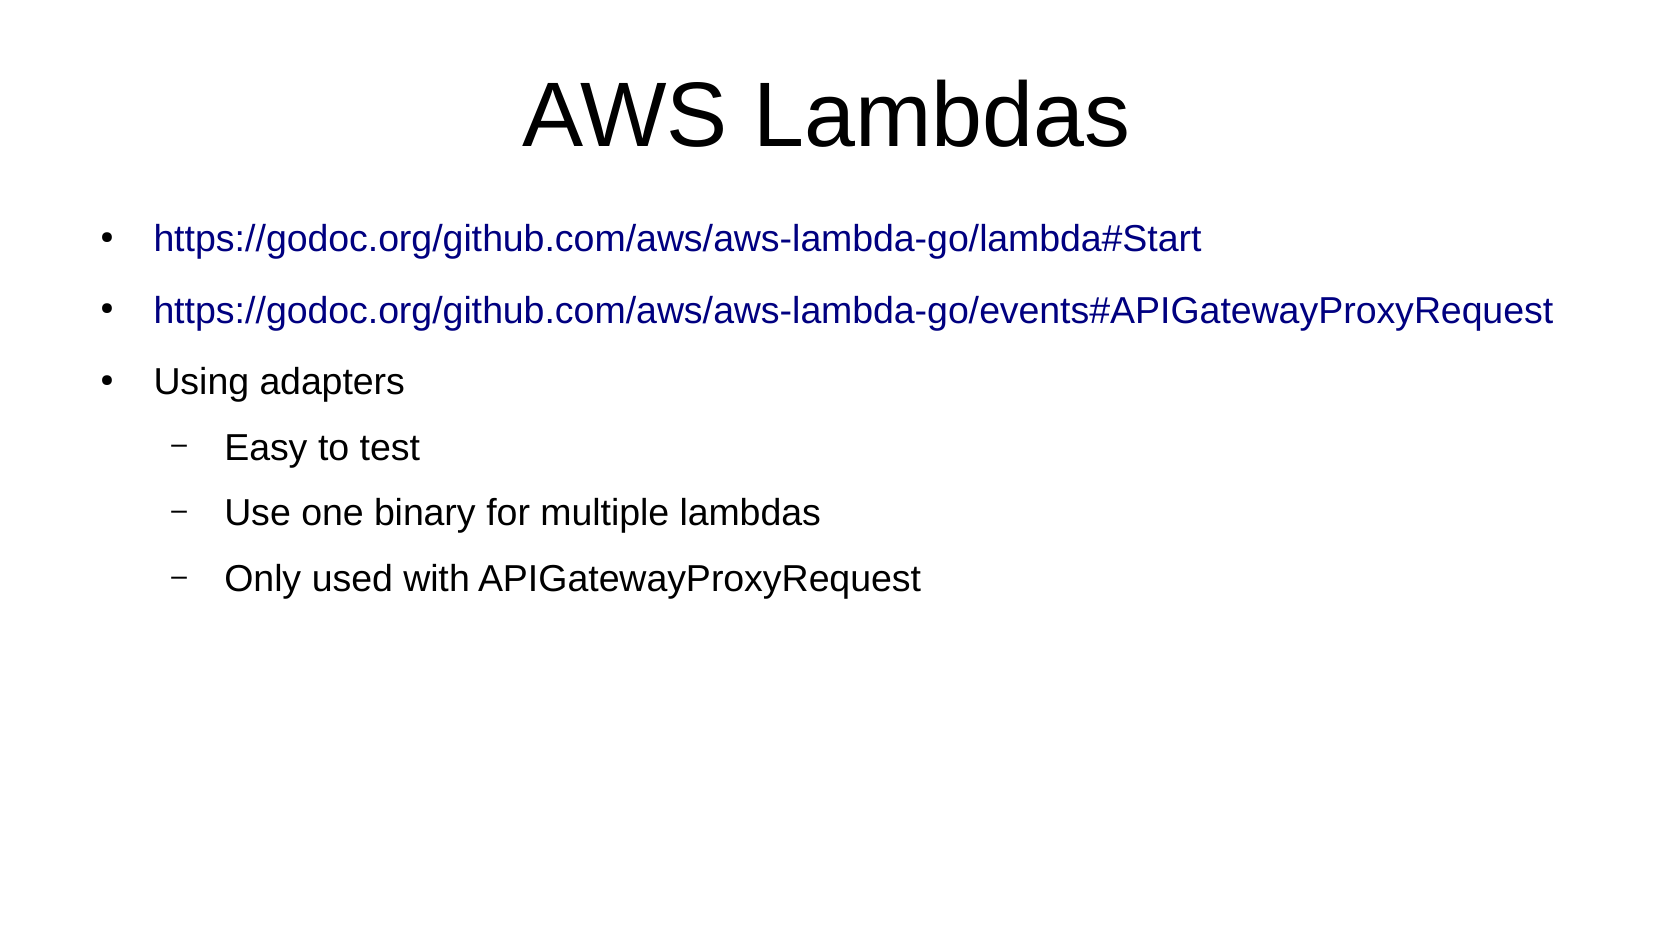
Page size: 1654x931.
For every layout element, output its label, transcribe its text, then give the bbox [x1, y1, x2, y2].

list https://godoc.org/github.com/aws/aws-lambda-go/lambda#Start https://godoc.org/github.com/aws/aws-lambda-go/events#APIGatewayProxyRequest Using adapters Easy to test Use one binary for multiple lambdas Only used with APIGatewayProxyRequest [82, 217, 1571, 758]
title AWS Lambdas [82, 37, 1571, 193]
